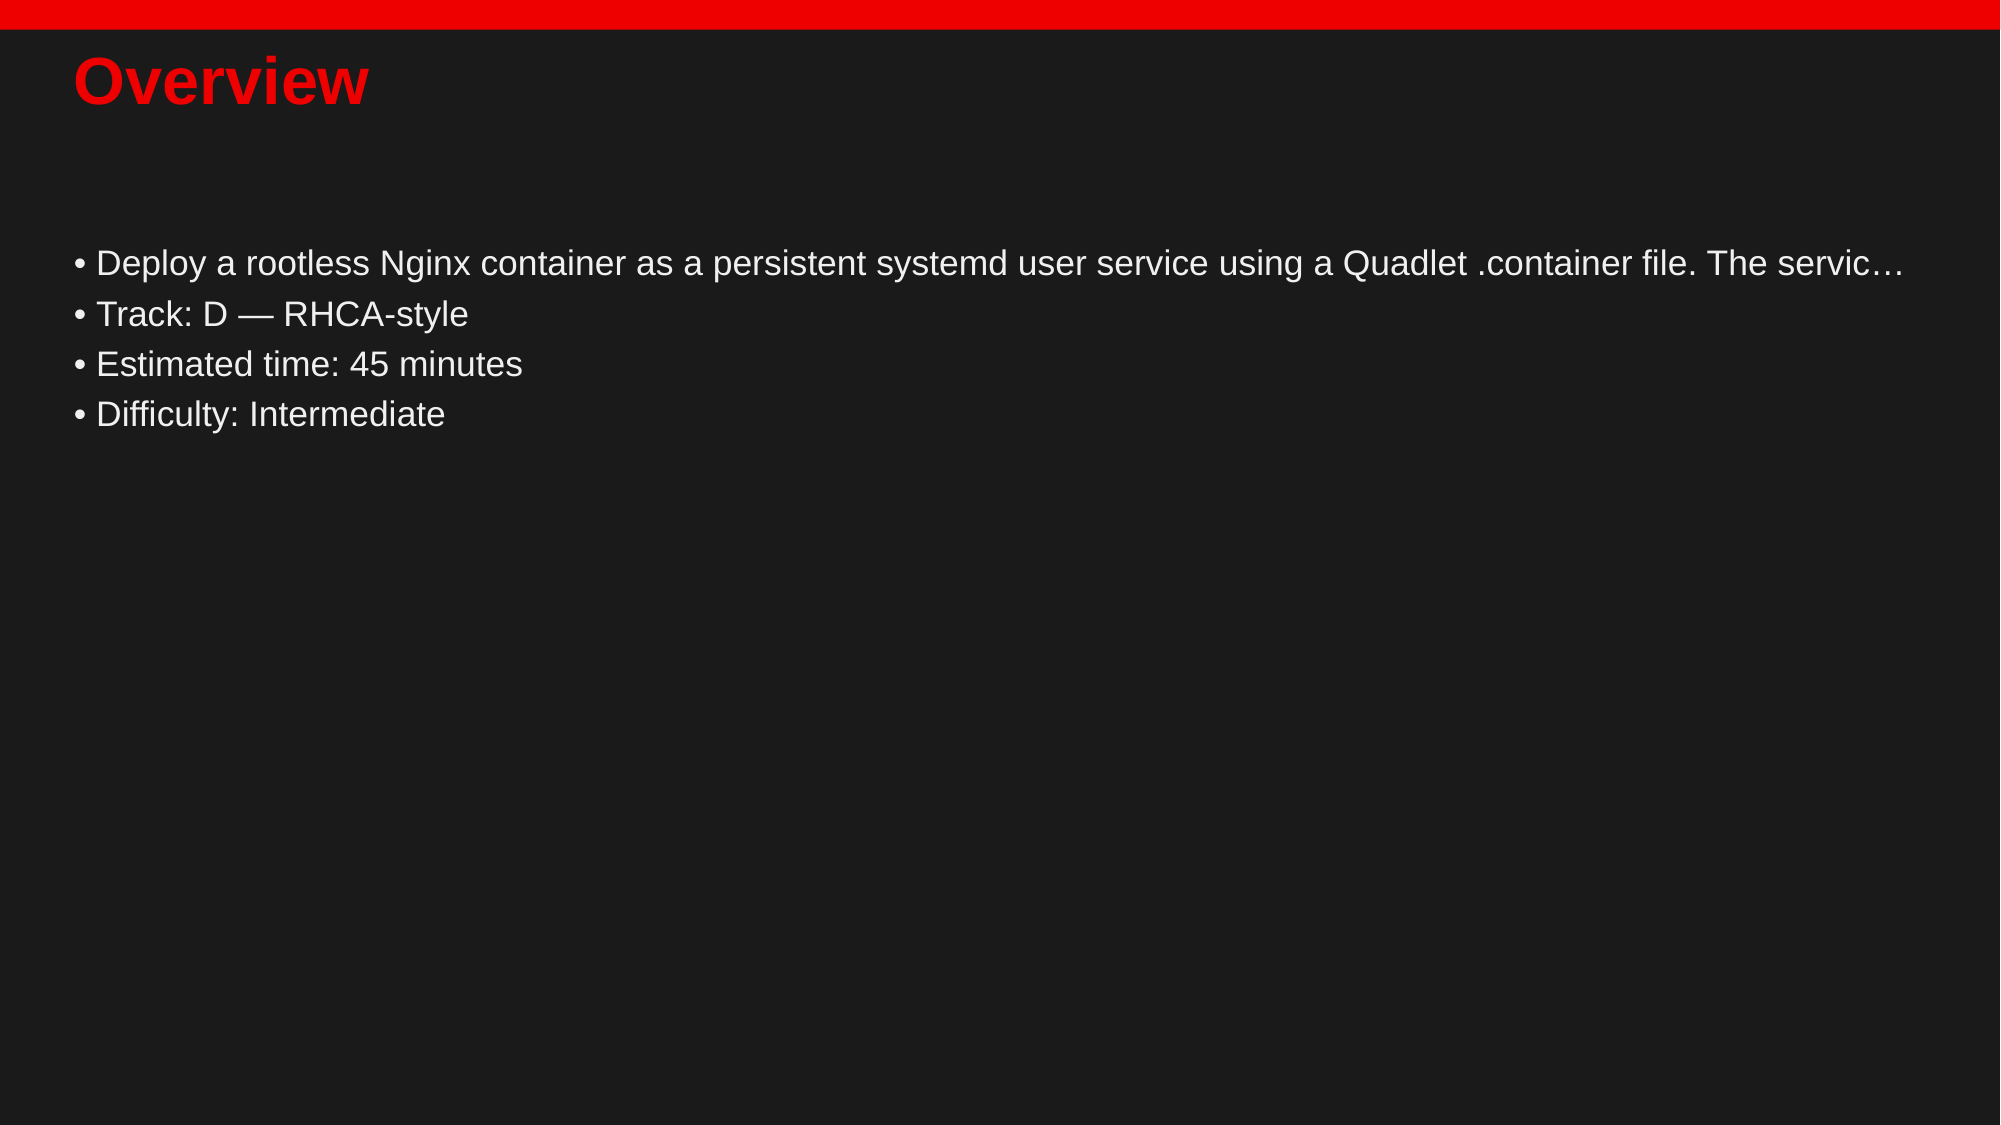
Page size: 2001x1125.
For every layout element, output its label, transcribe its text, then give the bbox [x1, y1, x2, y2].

text_box • Deploy a rootless Nginx container as a persistent systemd user service using a Quadlet .container file. The servic… • Track: D — RHCA-style • Estimated time: 45 minutes • Difficulty: Intermediate [59, 236, 1942, 1037]
text_box Overview [59, 36, 1942, 208]
text_box [0, 0, 2001, 30]
